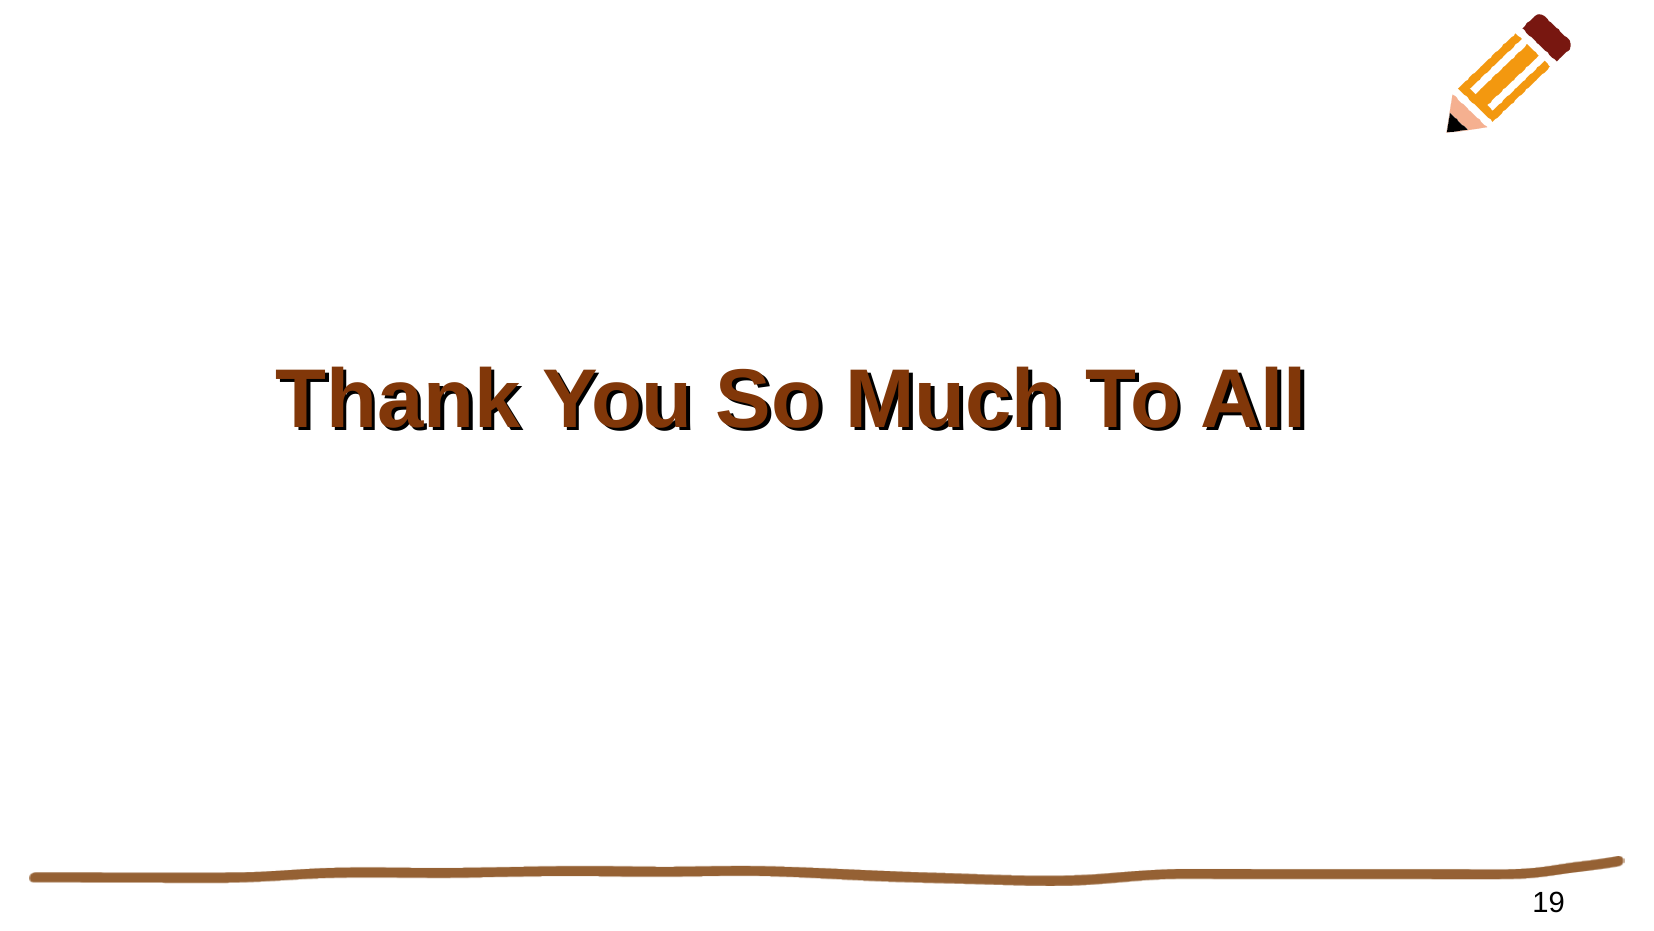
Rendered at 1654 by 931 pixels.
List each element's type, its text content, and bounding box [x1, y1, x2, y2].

title Thank You So Much To All [112, 346, 1471, 451]
picture [29, 856, 1625, 886]
picture [1446, 14, 1571, 133]
